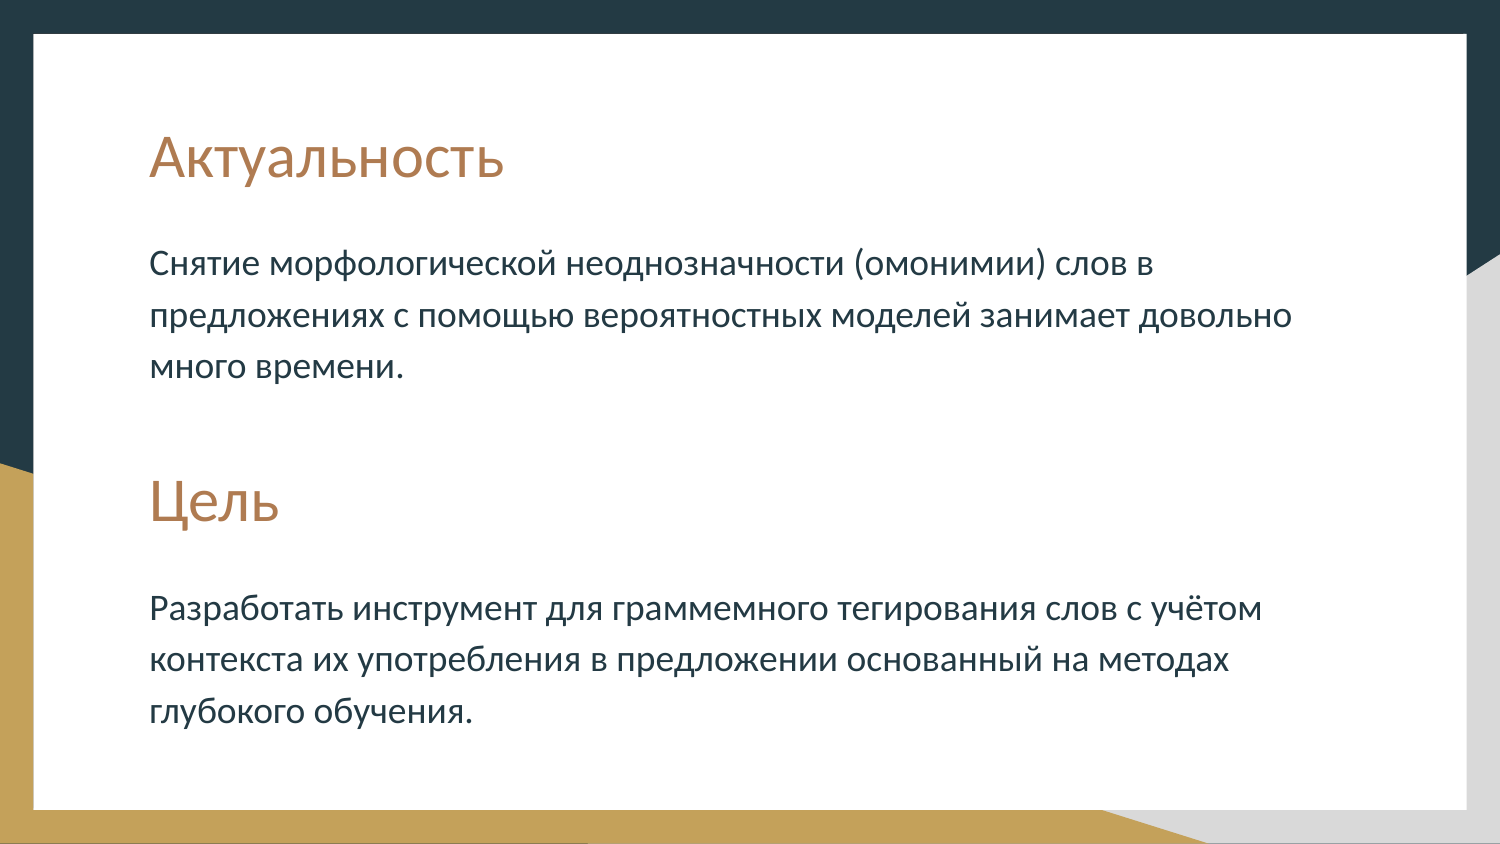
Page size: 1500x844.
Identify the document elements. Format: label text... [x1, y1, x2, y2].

title Цель [134, 444, 1366, 560]
list Снятие морфологической неоднозначности (омонимии) слов в предложениях с помощью вероятностных моделей занимает довольно много времени. [134, 216, 1366, 423]
list Разработать инструмент для граммемного тегирования слов с учётом контекста их употребления в предложении основанный на методах глубокого обучения. [134, 560, 1366, 745]
title Актуальность [134, 99, 1366, 216]
